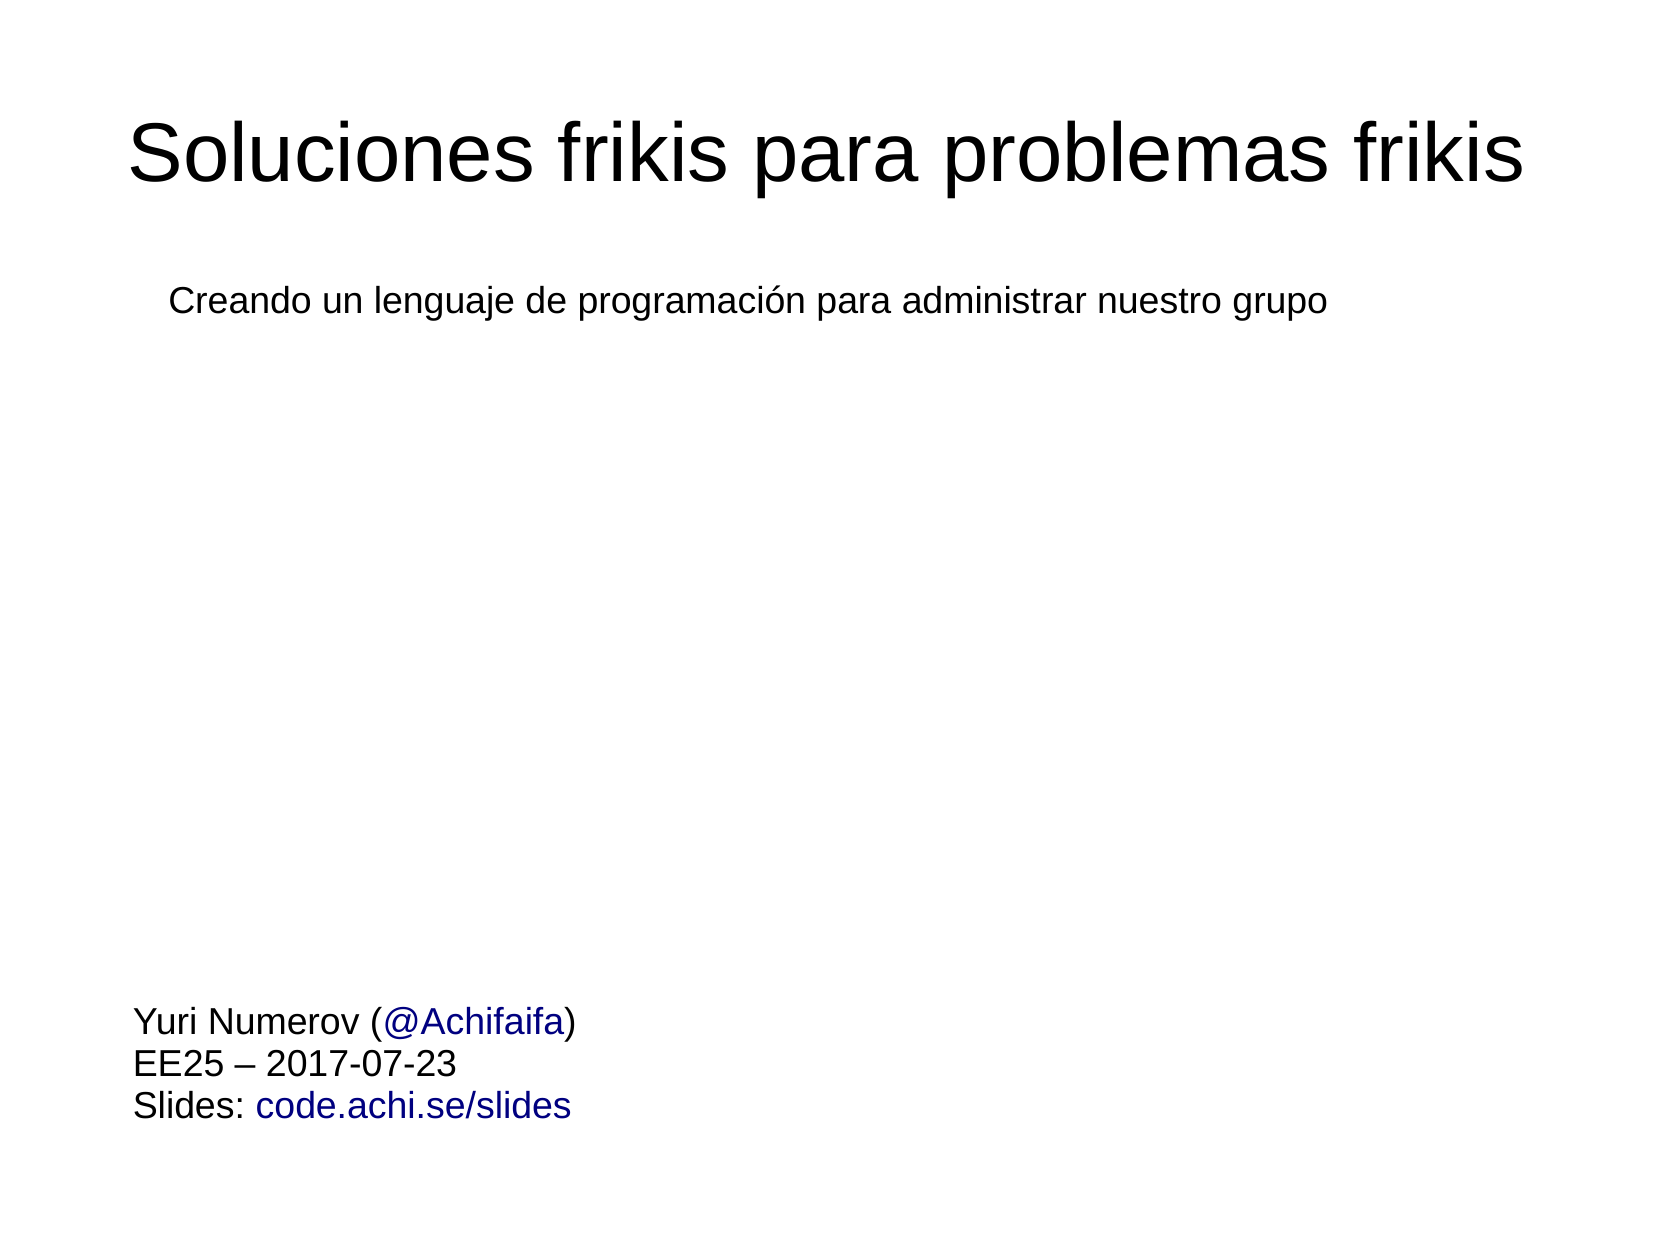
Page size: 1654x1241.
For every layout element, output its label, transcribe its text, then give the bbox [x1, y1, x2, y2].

text_box Yuri Numerov (@Achifaifa) EE25 – 2017-07-23 Slides: code.achi.se/slides [118, 993, 602, 1134]
title Soluciones frikis para problemas frikis [82, 49, 1571, 257]
text_box Creando un lenguaje de programación para administrar nuestro grupo [153, 271, 1548, 329]
